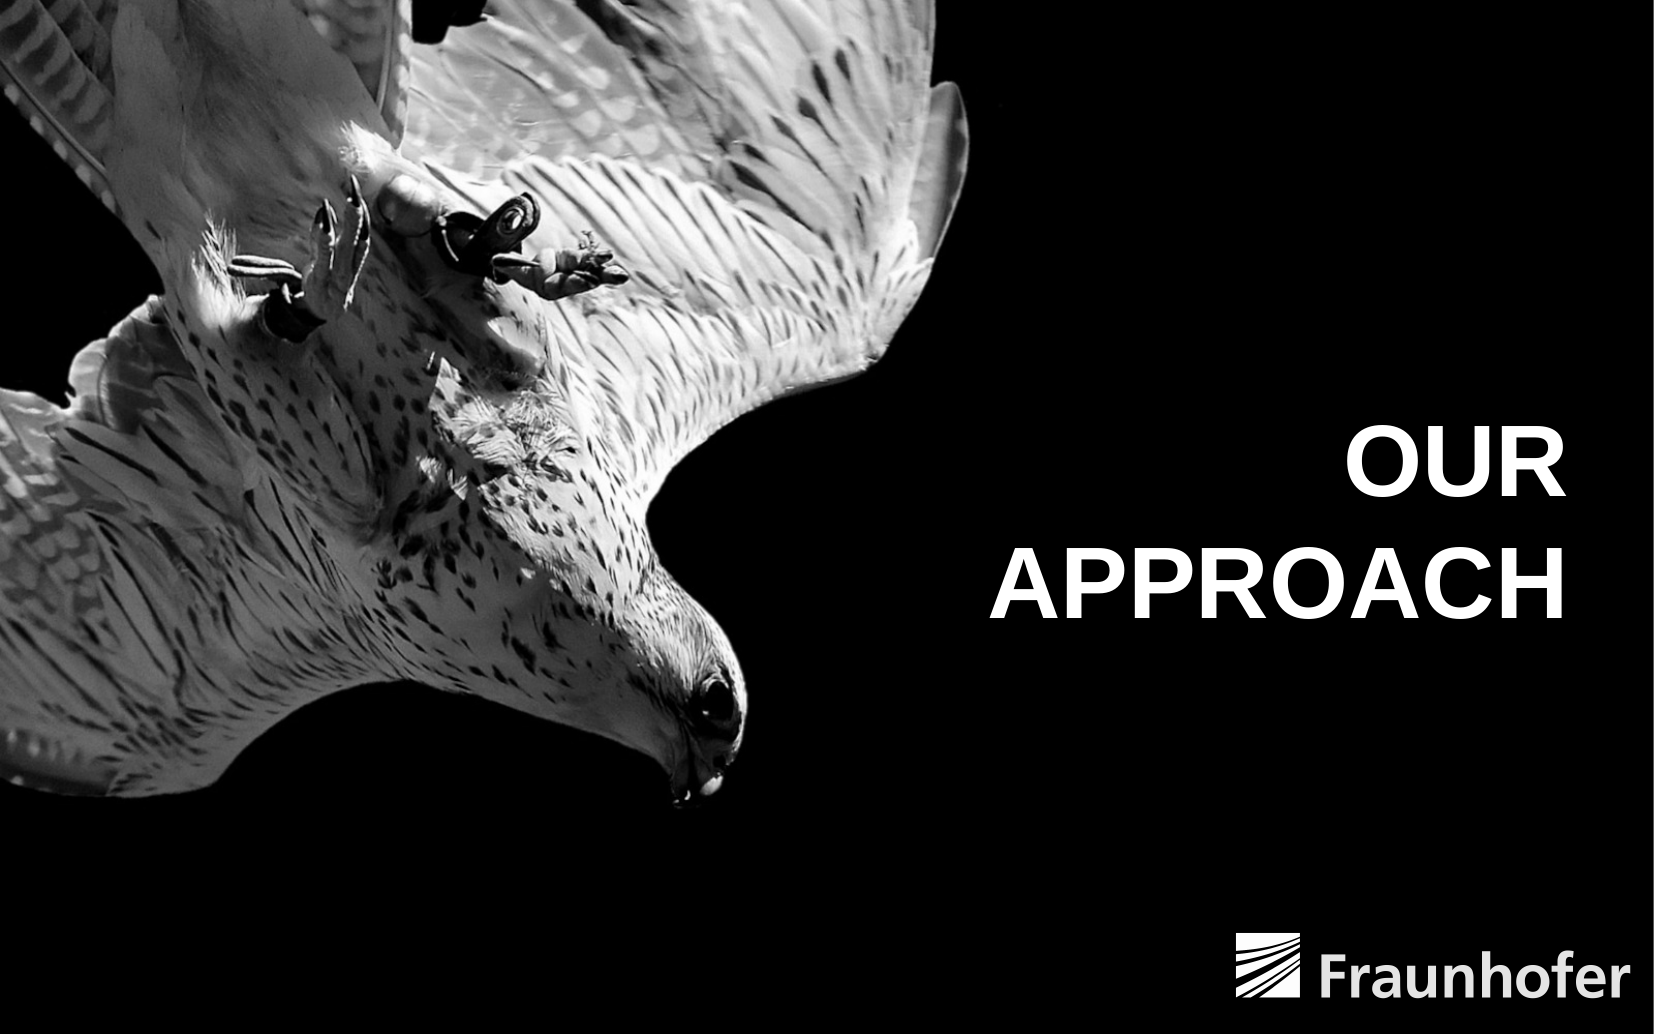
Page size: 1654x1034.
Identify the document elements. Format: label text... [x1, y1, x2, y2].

picture [1570, 0, 1654, 1034]
picture [0, 0, 689, 1034]
title OUR APPROACH [689, 0, 1570, 1034]
